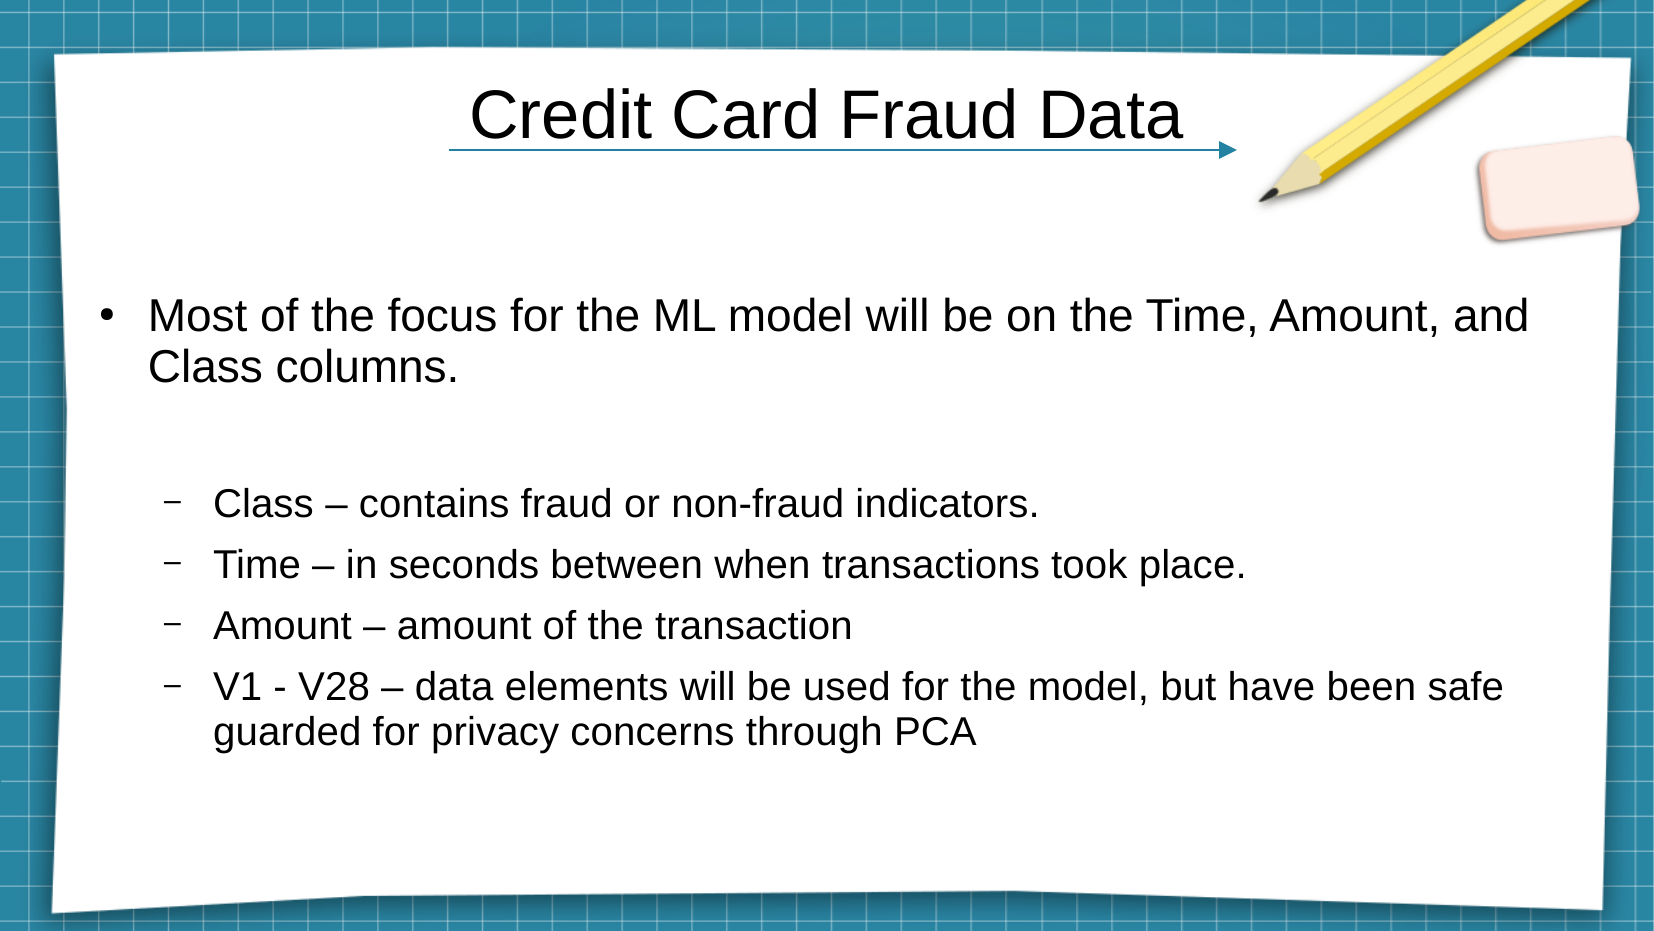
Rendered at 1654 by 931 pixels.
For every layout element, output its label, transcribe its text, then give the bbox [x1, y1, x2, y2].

list Most of the focus for the ML model will be on the Time, Amount, and Class columns. Class – contains fraud or non-fraud indicators. Time – in seconds between when transactions took place. Amount – amount of the transaction V1 - V28 – data elements will be used for the model, but have been safe guarded for privacy concerns through PCA [82, 217, 1571, 758]
title Credit Card Fraud Data [82, 37, 1571, 193]
picture [0, 0, 1654, 931]
